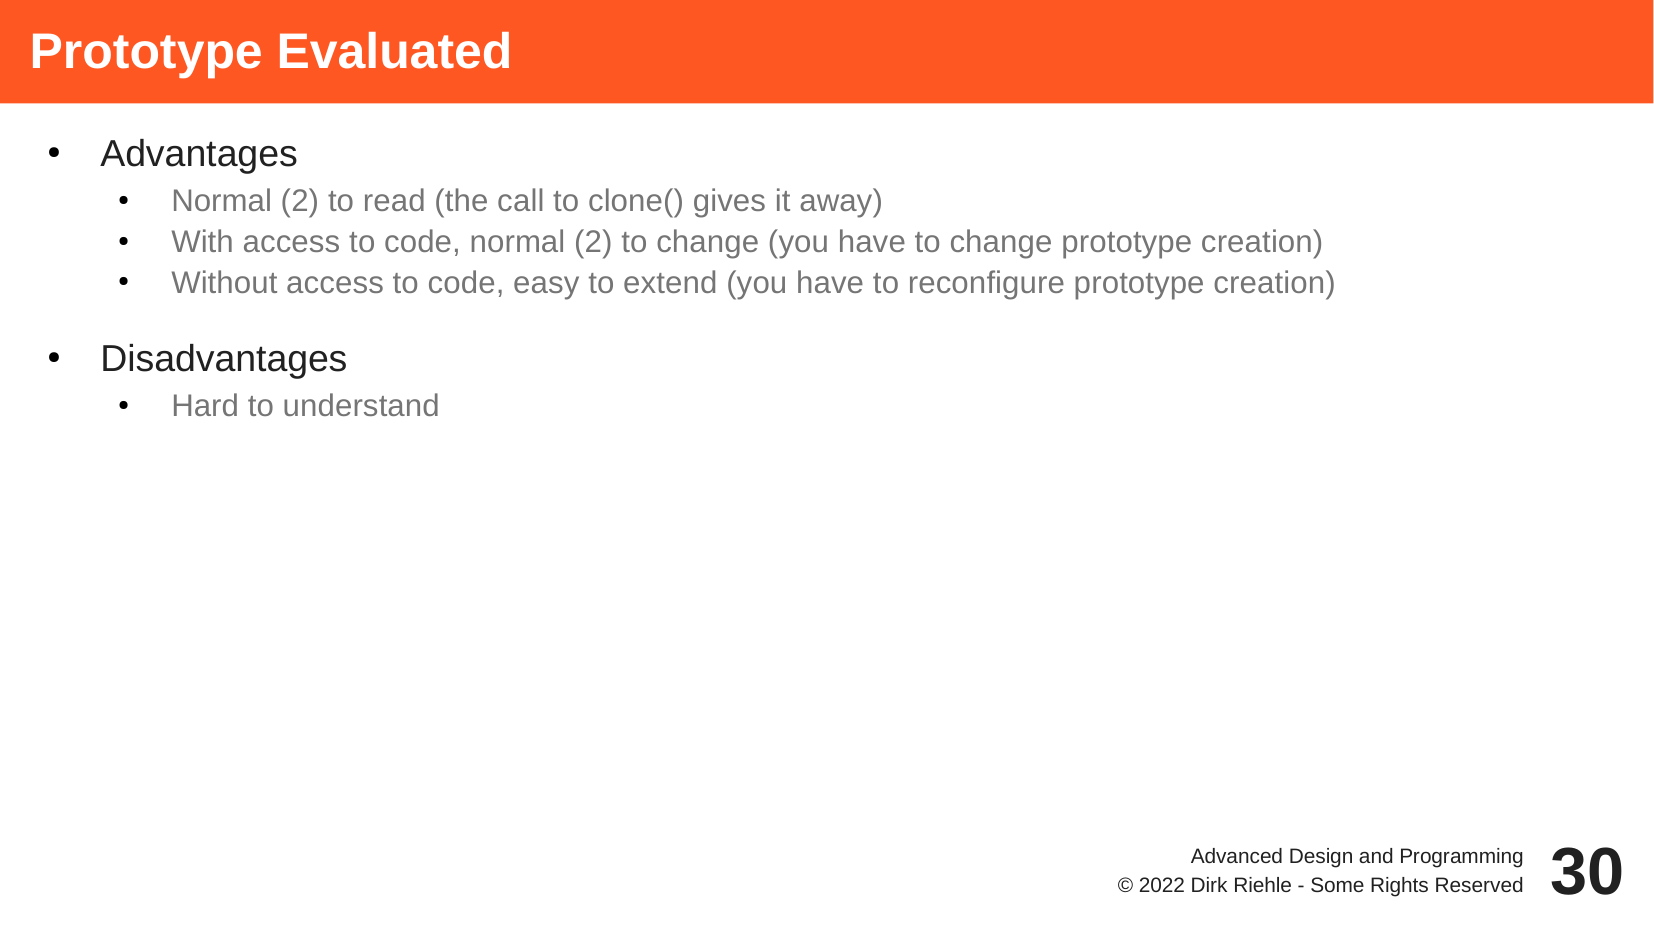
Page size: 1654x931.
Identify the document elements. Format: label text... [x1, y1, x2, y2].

title Prototype Evaluated [0, 0, 1654, 104]
list Advantages Normal (2) to read (the call to clone() gives it away) With access to code, normal (2) to change (you have to change prototype creation) Without access to code, easy to extend (you have to reconfigure prototype creation) Disadvantages Hard to understand [29, 132, 1625, 813]
